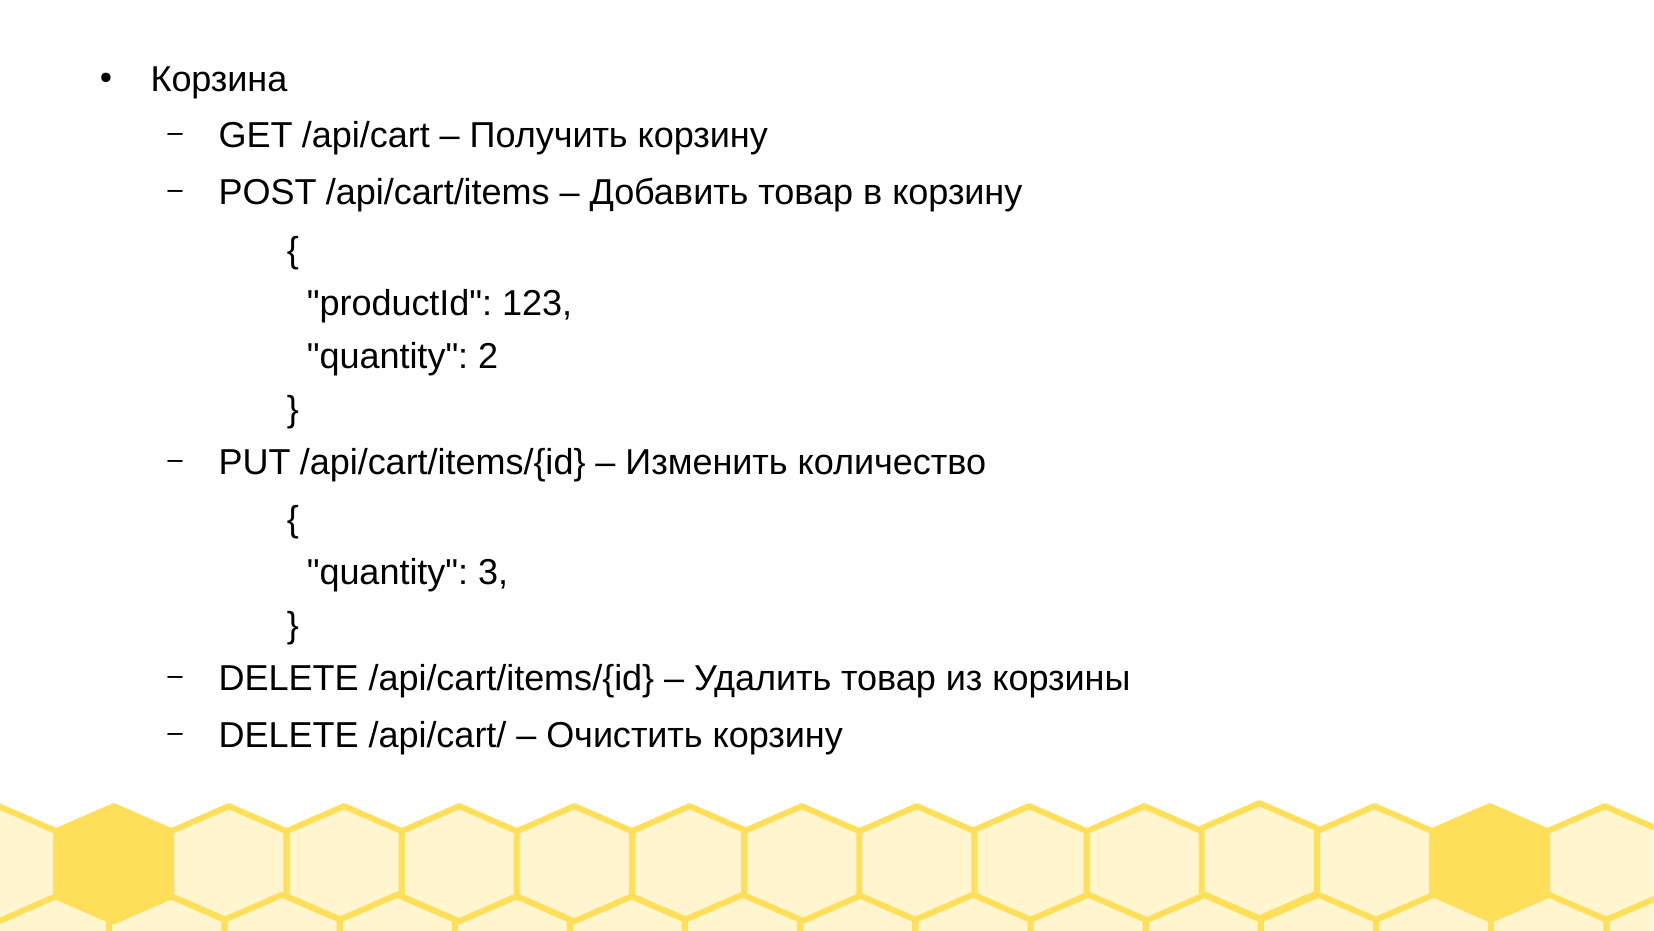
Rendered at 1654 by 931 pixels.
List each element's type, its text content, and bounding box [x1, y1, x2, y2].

list Корзина GET /api/cart – Получить корзину POST /api/cart/items – Добавить товар в корзину { "productId": 123, "quantity": 2 } PUT /api/cart/items/{id} – Изменить количество { "quantity": 3, } DELETE /api/cart/items/{id} – Удалить товар из корзины DELETE /api/cart/ – Очистить корзину [82, 59, 1571, 758]
